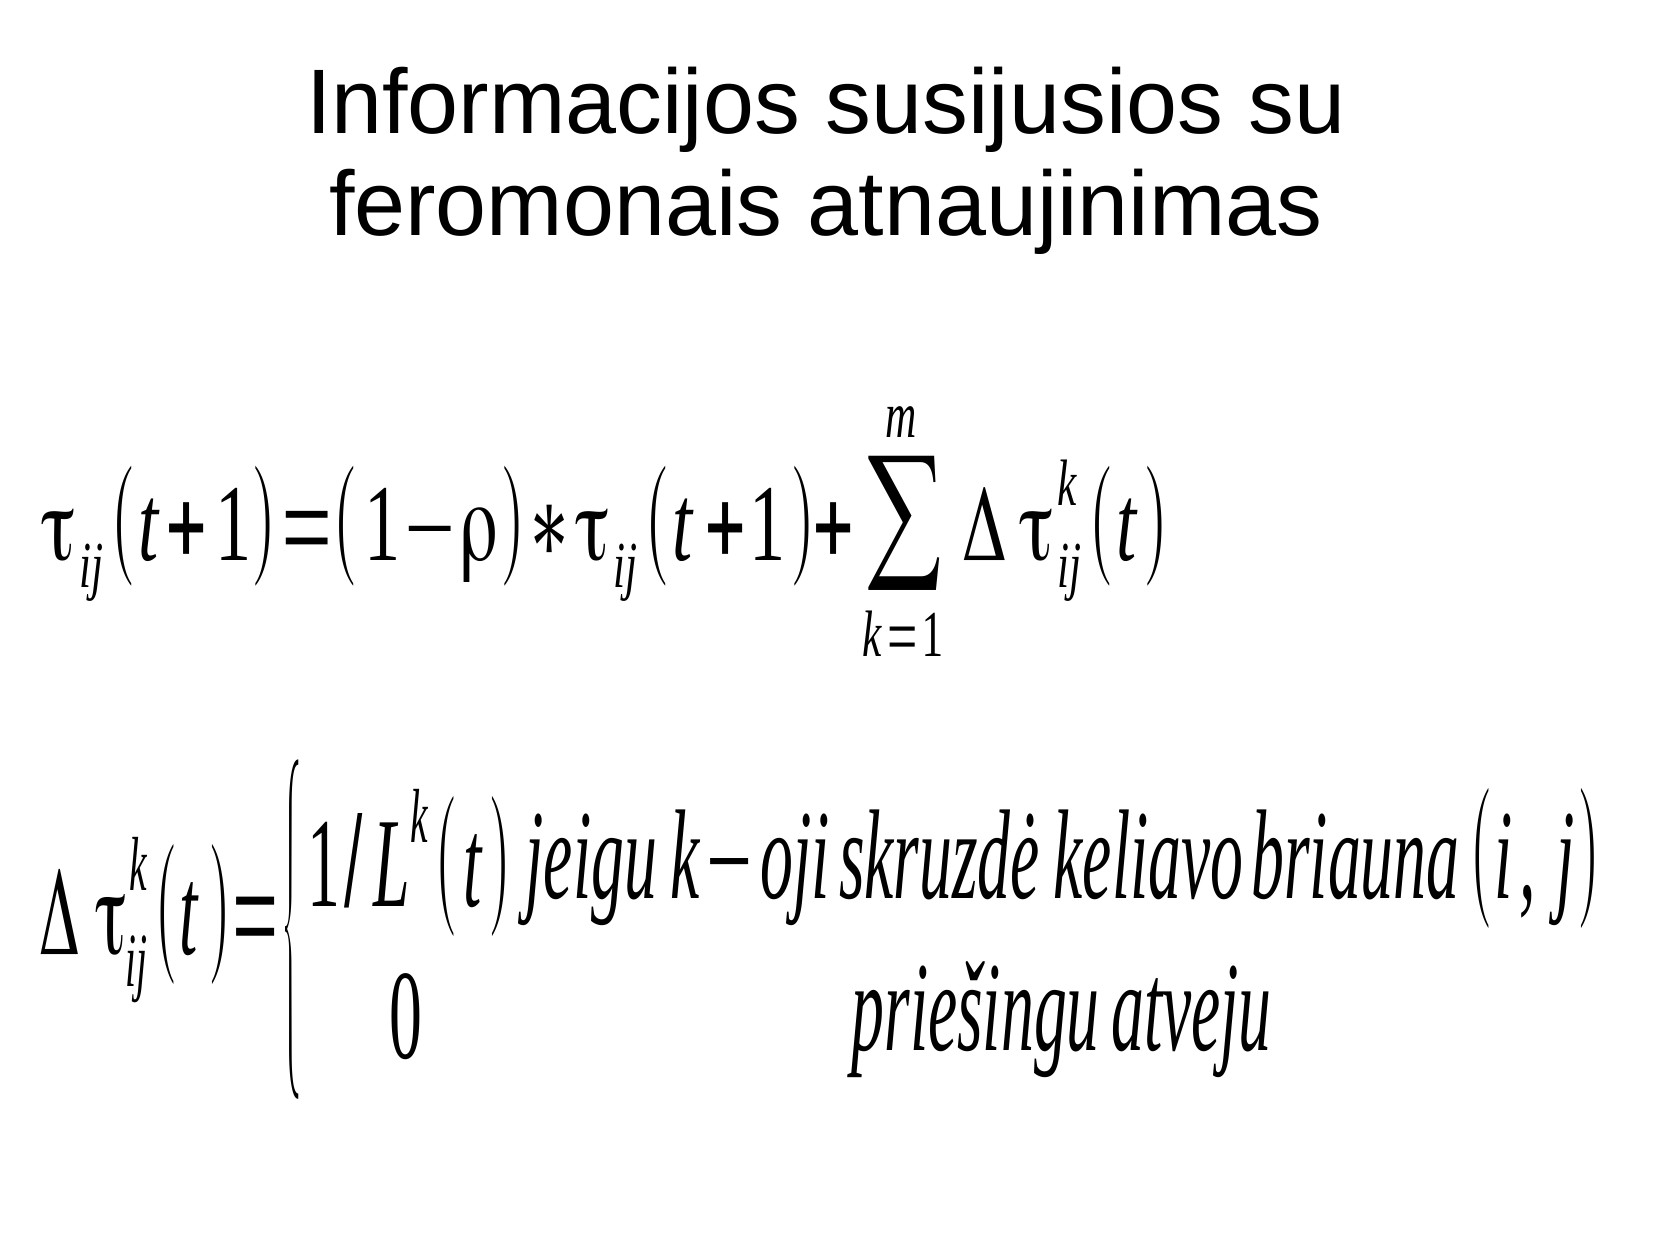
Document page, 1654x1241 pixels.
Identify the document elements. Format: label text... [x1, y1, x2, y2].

title Informacijos susijusios su feromonais atnaujinimas [82, 49, 1571, 257]
chart [20, 375, 1186, 674]
chart [22, 754, 1618, 1106]
